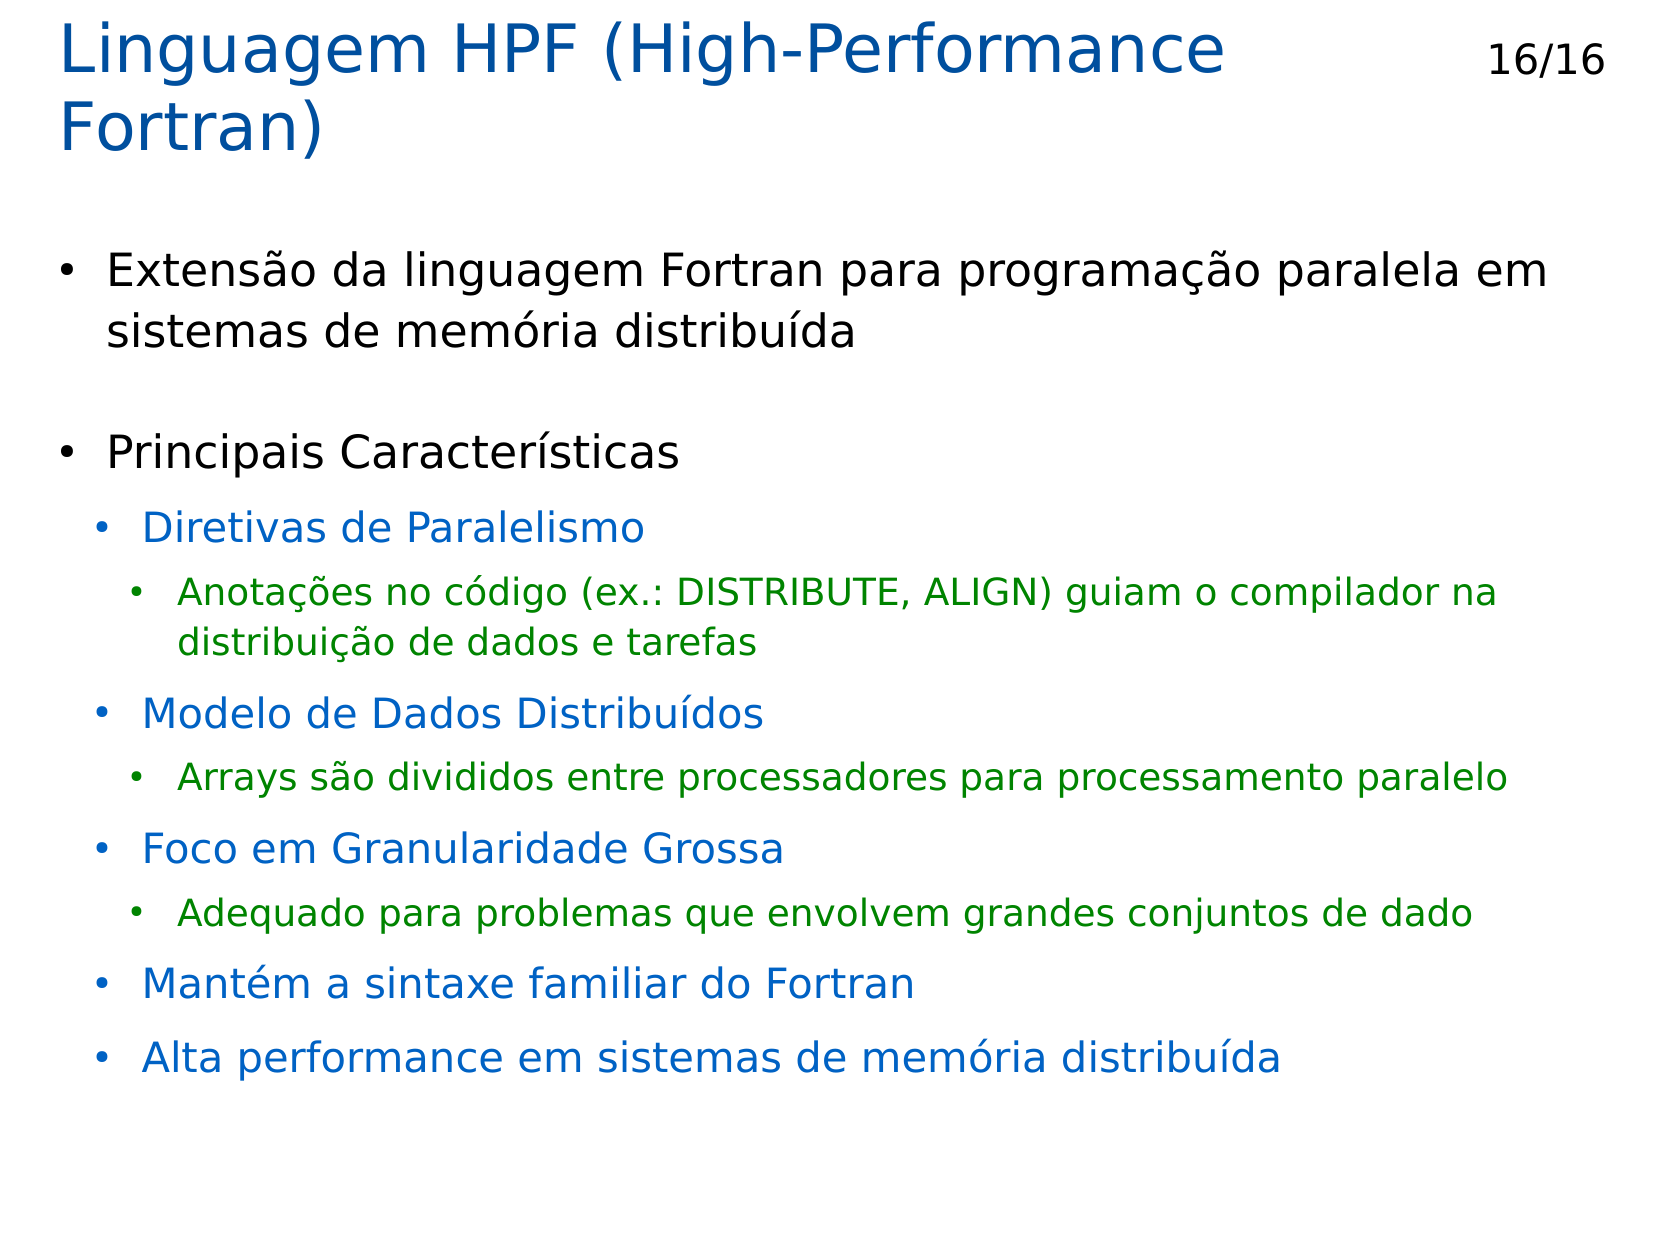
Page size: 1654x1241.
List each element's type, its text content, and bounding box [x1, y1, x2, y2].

title Linguagem HPF (High-Performance Fortran) [59, 10, 1506, 167]
list Extensão da linguagem Fortran para programação paralela em sistemas de memória distribuída Principais Características Diretivas de Paralelismo Anotações no código (ex.: DISTRIBUTE, ALIGN) guiam o compilador na distribuição de dados e tarefas Modelo de Dados Distribuídos Arrays são divididos entre processadores para processamento paralelo Foco em Granularidade Grossa Adequado para problemas que envolvem grandes conjuntos de dado Mantém a sintaxe familiar do Fortran Alta performance em sistemas de memória distribuída [59, 236, 1595, 1211]
